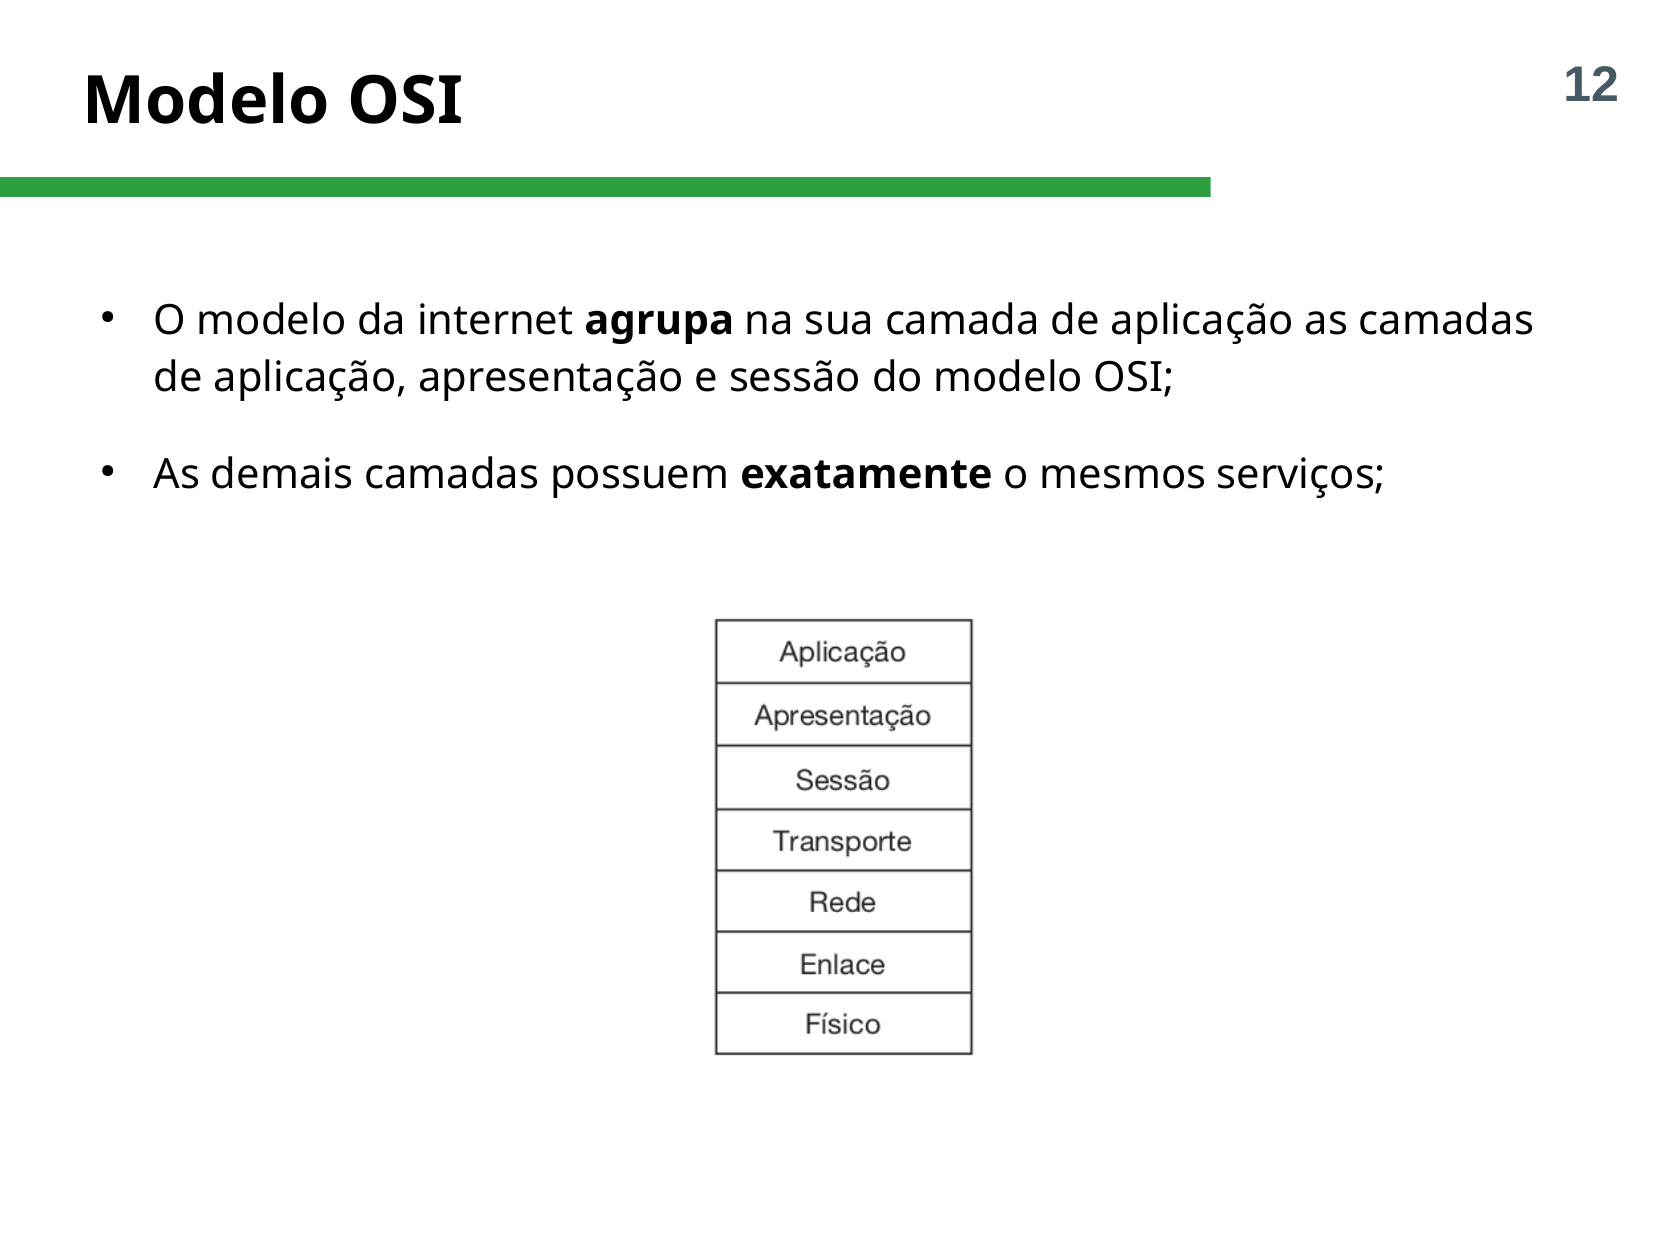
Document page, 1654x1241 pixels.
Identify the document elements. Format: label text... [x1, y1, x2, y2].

title Modelo OSI [82, 0, 1152, 202]
list O modelo da internet agrupa na sua camada de aplicação as camadas de aplicação, apresentação e sessão do modelo OSI; As demais camadas possuem exatamente o mesmos serviços; [82, 290, 1571, 1216]
picture [687, 590, 1004, 1079]
